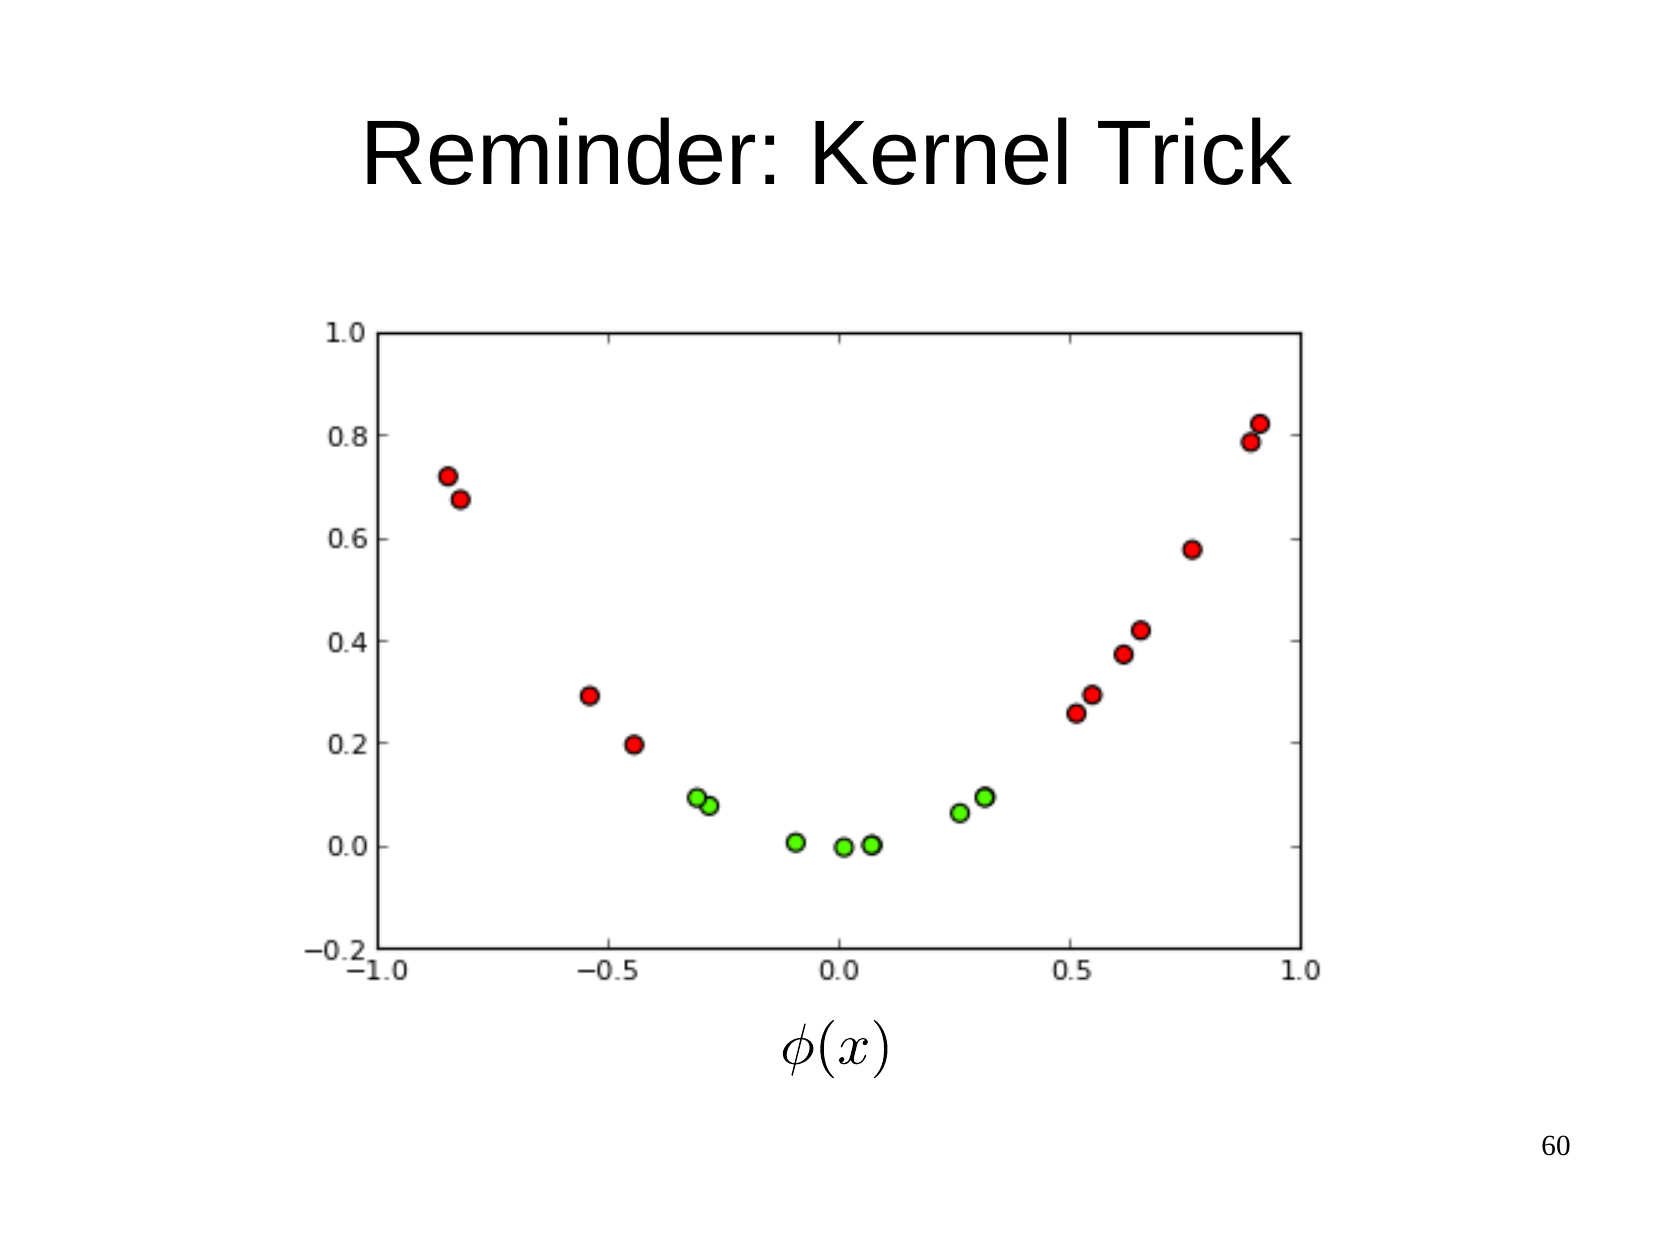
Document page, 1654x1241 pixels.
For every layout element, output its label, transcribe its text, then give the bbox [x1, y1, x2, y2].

picture [231, 256, 1422, 1051]
title Reminder: Kernel Trick [82, 49, 1571, 257]
text_box [780, 1020, 894, 1079]
